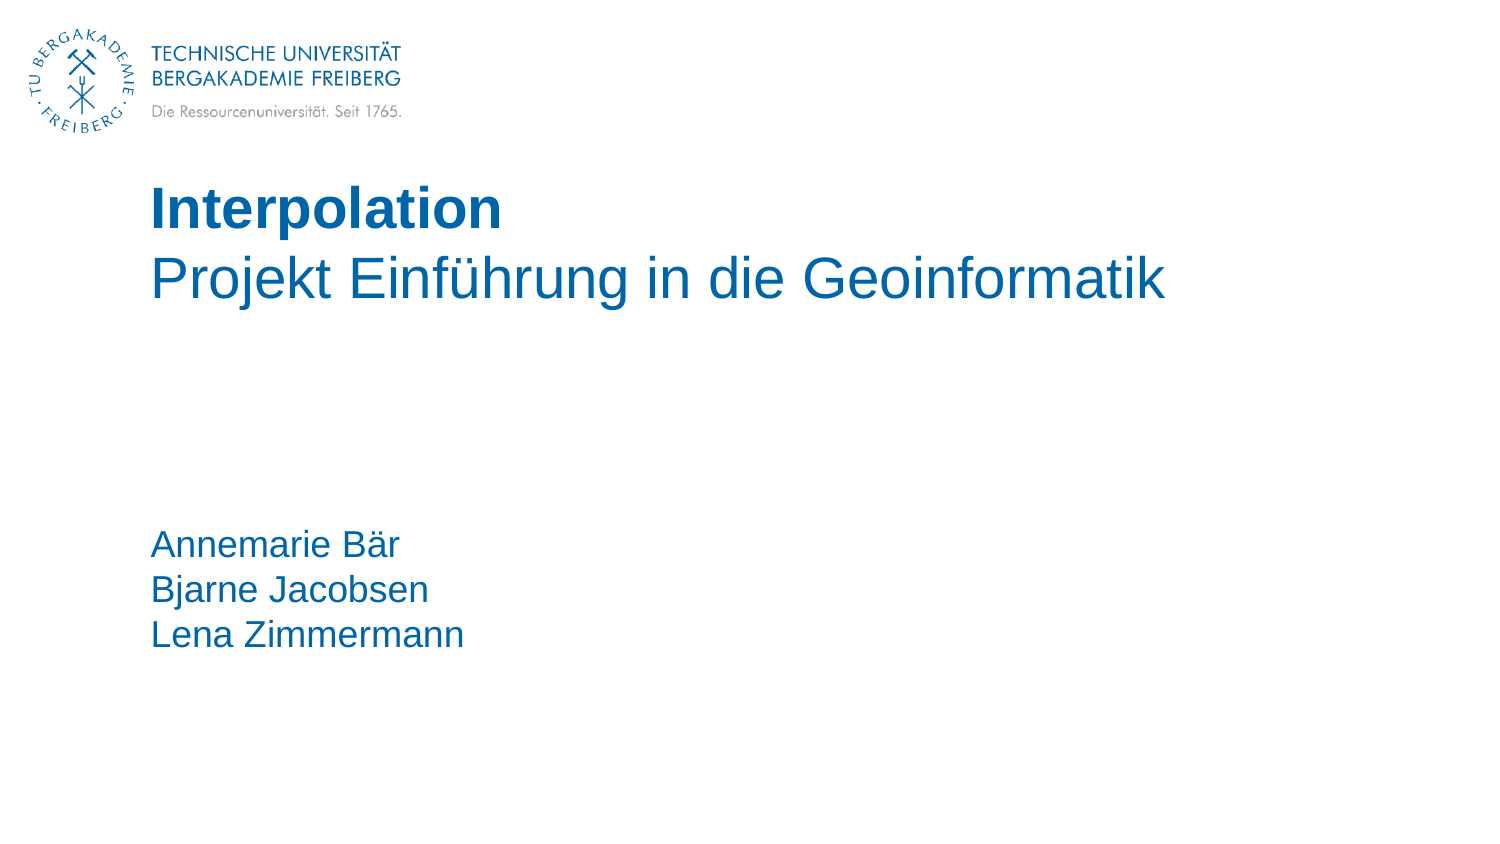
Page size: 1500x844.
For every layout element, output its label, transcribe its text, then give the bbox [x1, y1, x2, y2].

title Interpolation Projekt Einführung in die Geoinformatik Annemarie Bär Bjarne Jacobsen Lena Zimmermann [150, 271, 1353, 485]
picture [29, 29, 134, 133]
picture [140, 29, 401, 133]
